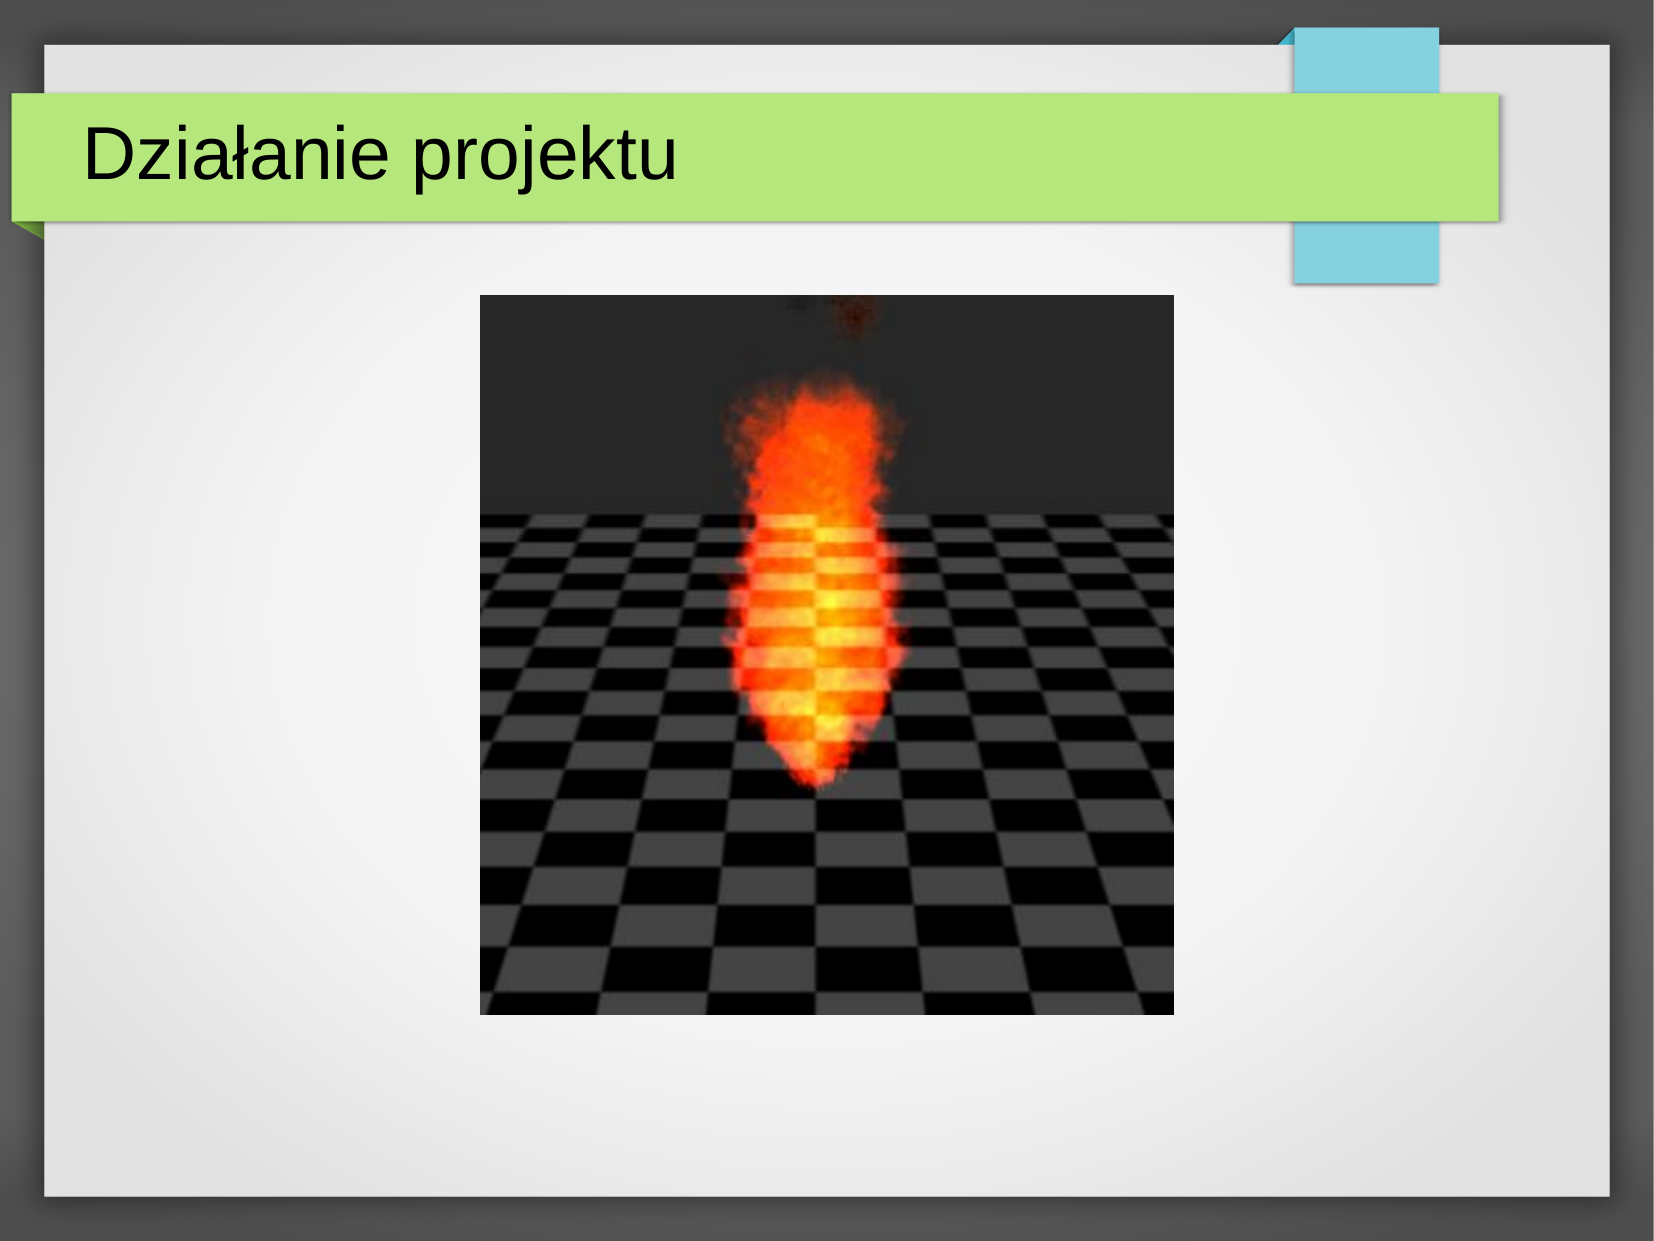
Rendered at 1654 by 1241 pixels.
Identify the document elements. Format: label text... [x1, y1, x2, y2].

title Działanie projektu [82, 94, 1264, 213]
picture [0, 0, 1654, 1241]
